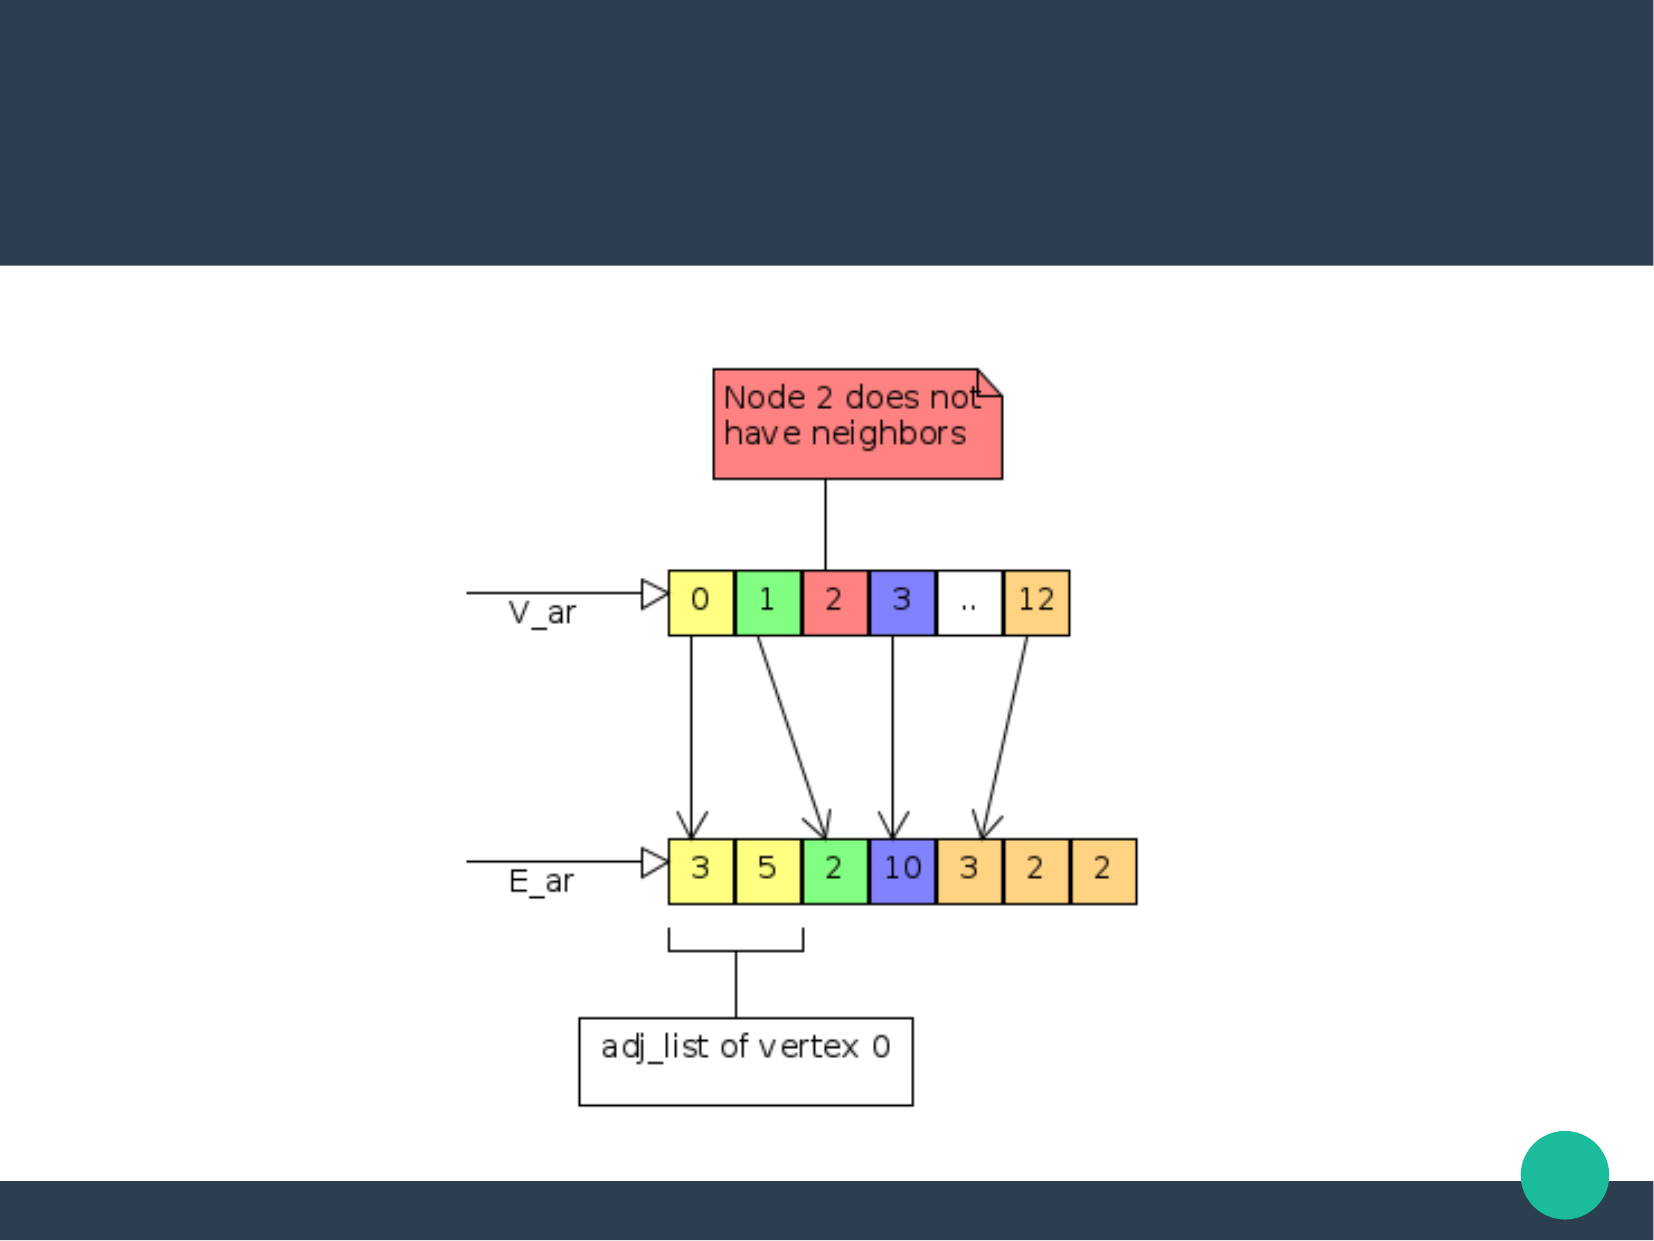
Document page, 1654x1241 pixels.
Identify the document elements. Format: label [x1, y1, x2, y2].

picture [400, 324, 1183, 1152]
